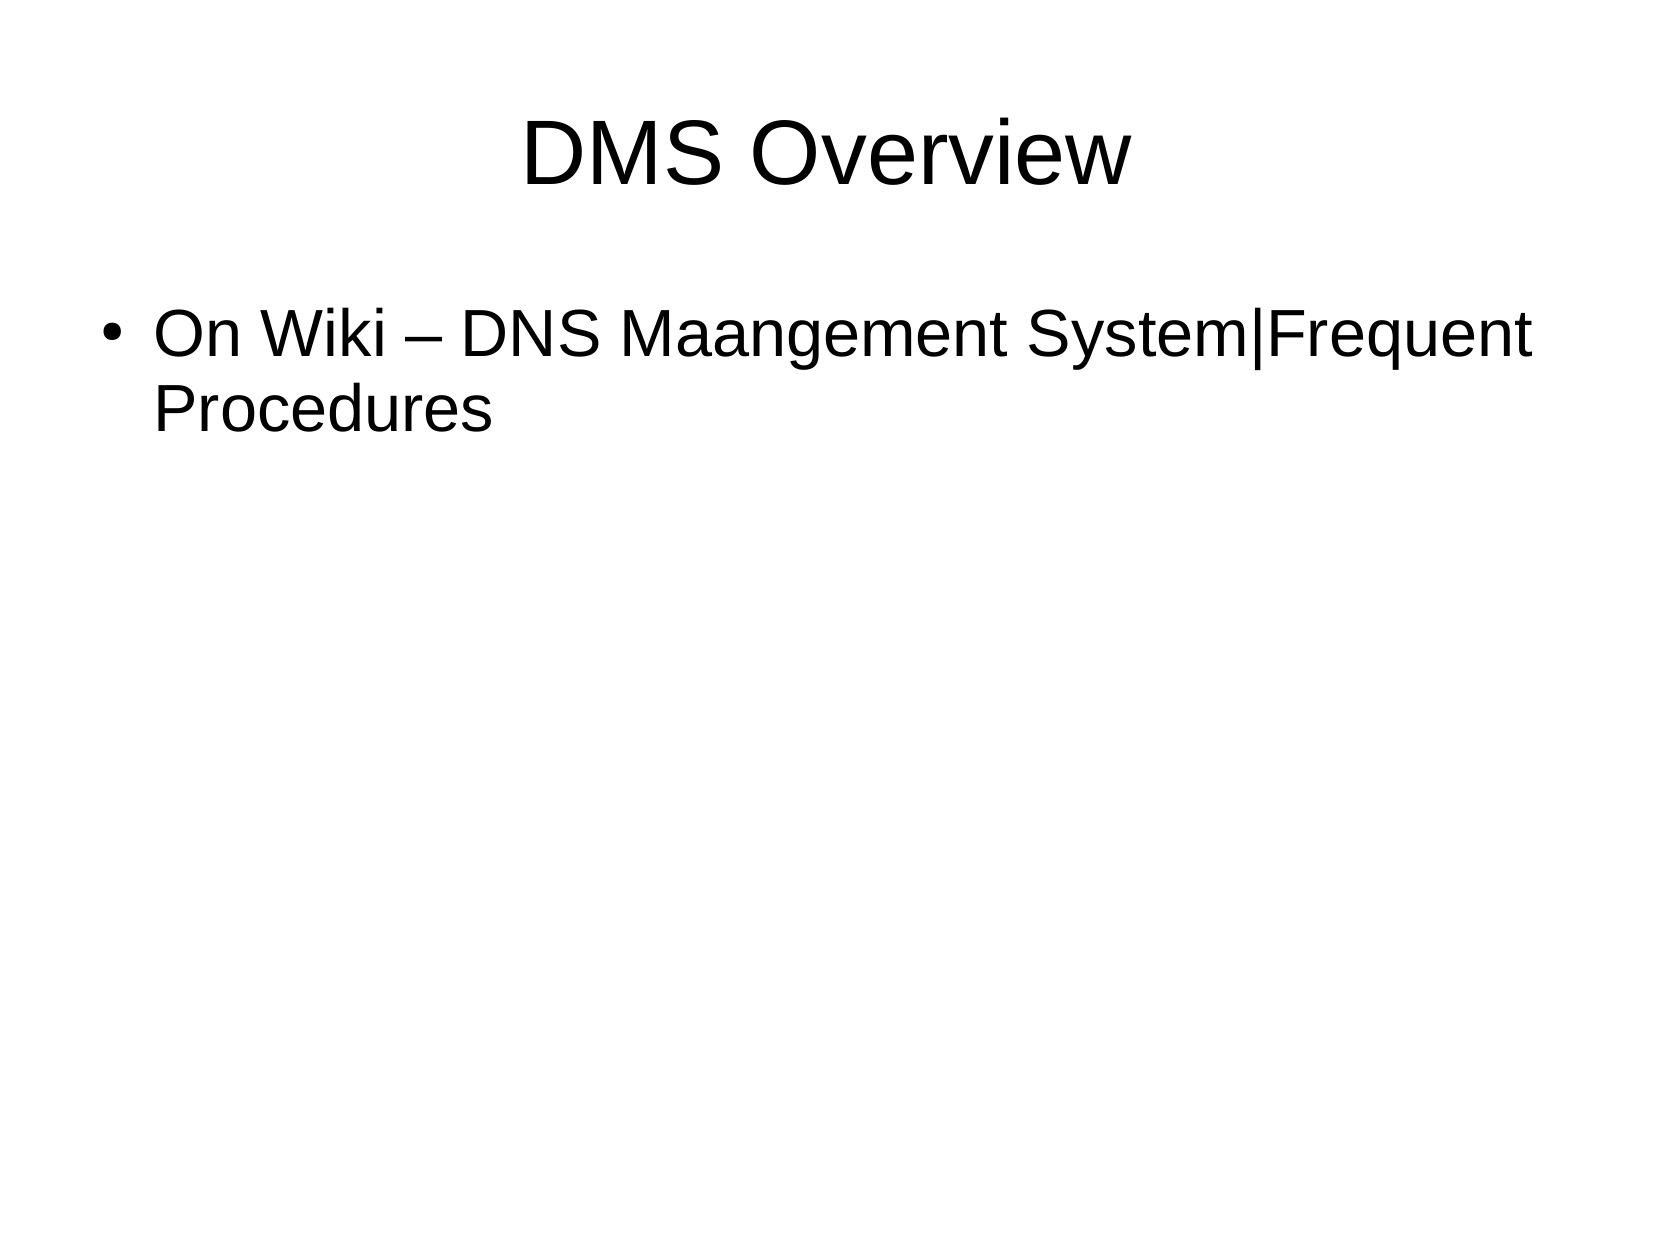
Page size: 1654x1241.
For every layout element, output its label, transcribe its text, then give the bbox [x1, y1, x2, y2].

list On Wiki – DNS Maangement System|Frequent Procedures [82, 296, 1538, 1016]
title DMS Overview [82, 49, 1571, 257]
